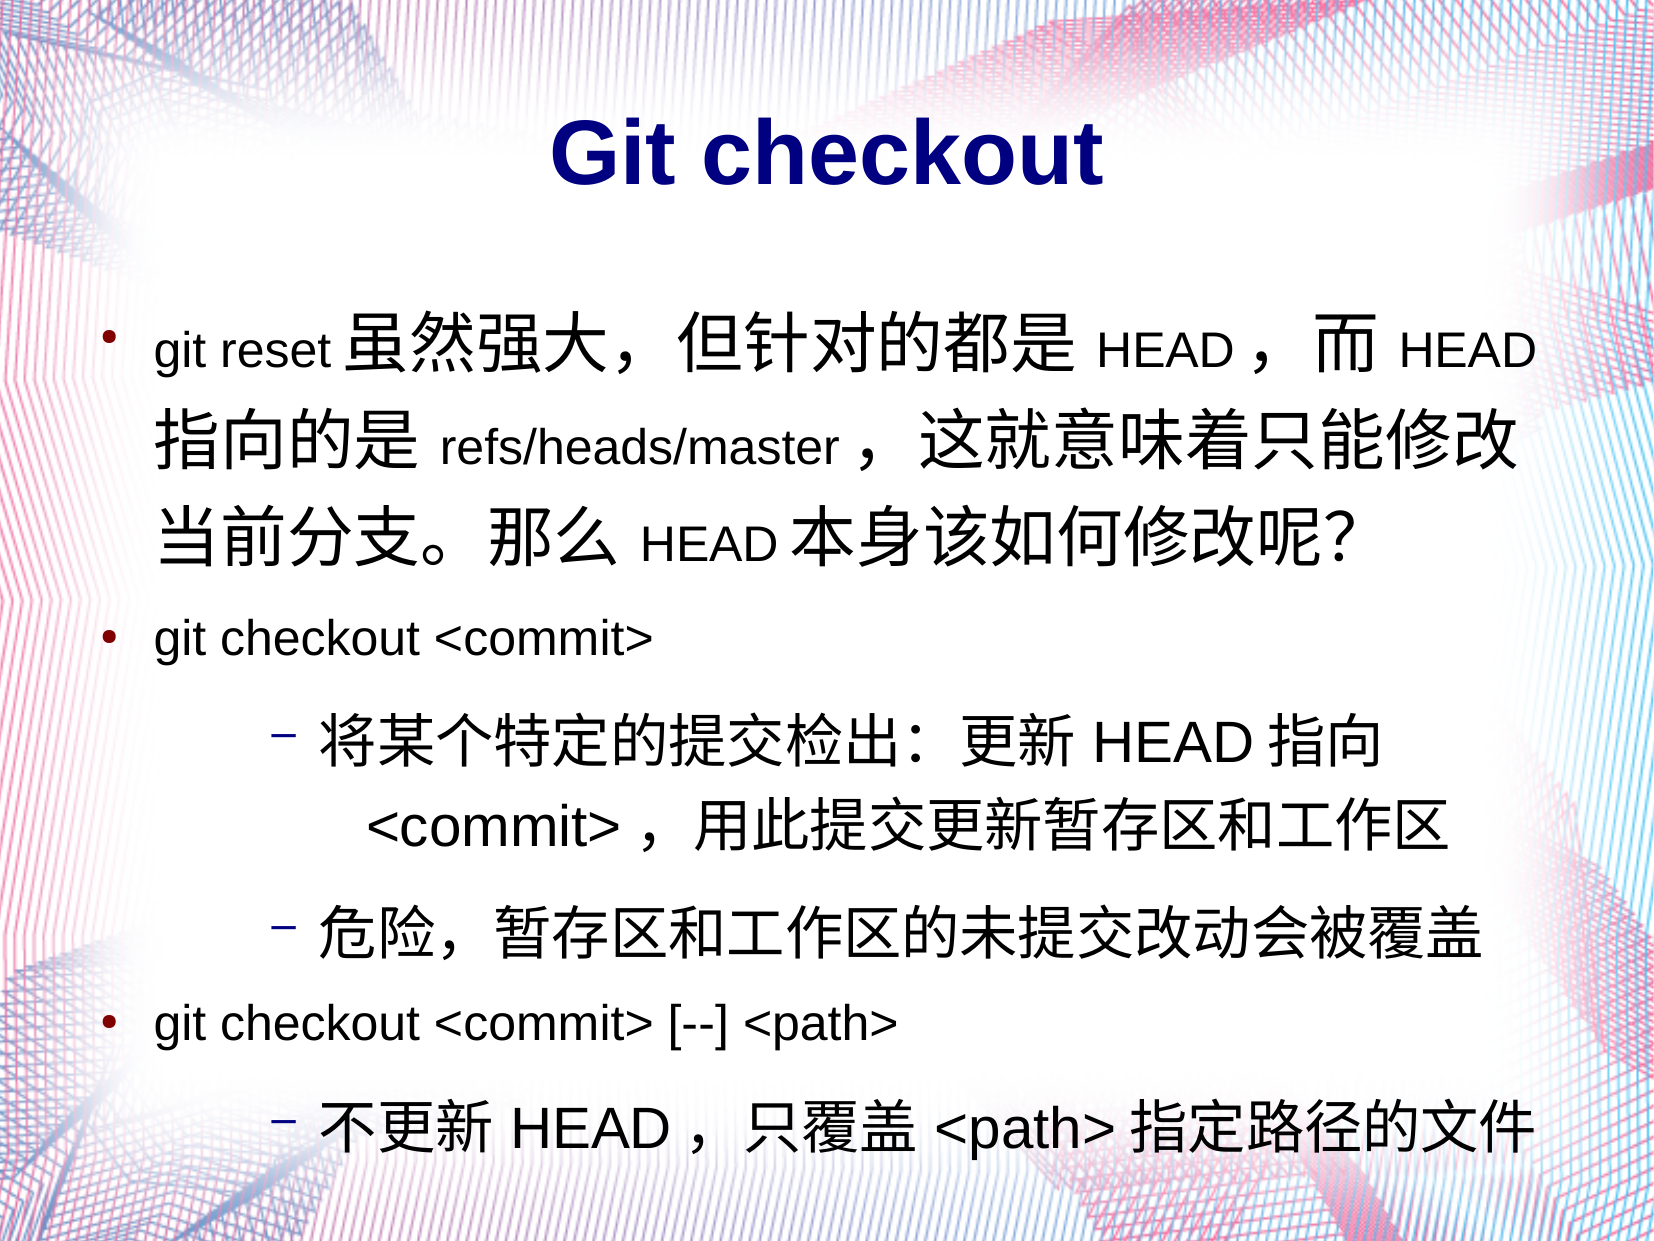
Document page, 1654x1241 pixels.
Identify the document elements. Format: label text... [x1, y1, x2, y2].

picture [0, 0, 1654, 1241]
list git reset虽然强大，但针对的都是HEAD，而HEAD指向的是refs/heads/master，这就意味着只能修改当前分支。那么HEAD本身该如何修改呢？ git checkout <commit> 将某个特定的提交检出：更新HEAD指向<commit>，用此提交更新暂存区和工作区 危险，暂存区和工作区的未提交改动会被覆盖 git checkout <commit> [--] <path> 不更新HEAD，只覆盖<path>指定路径的文件 [82, 290, 1571, 1135]
title Git checkout [82, 49, 1571, 257]
